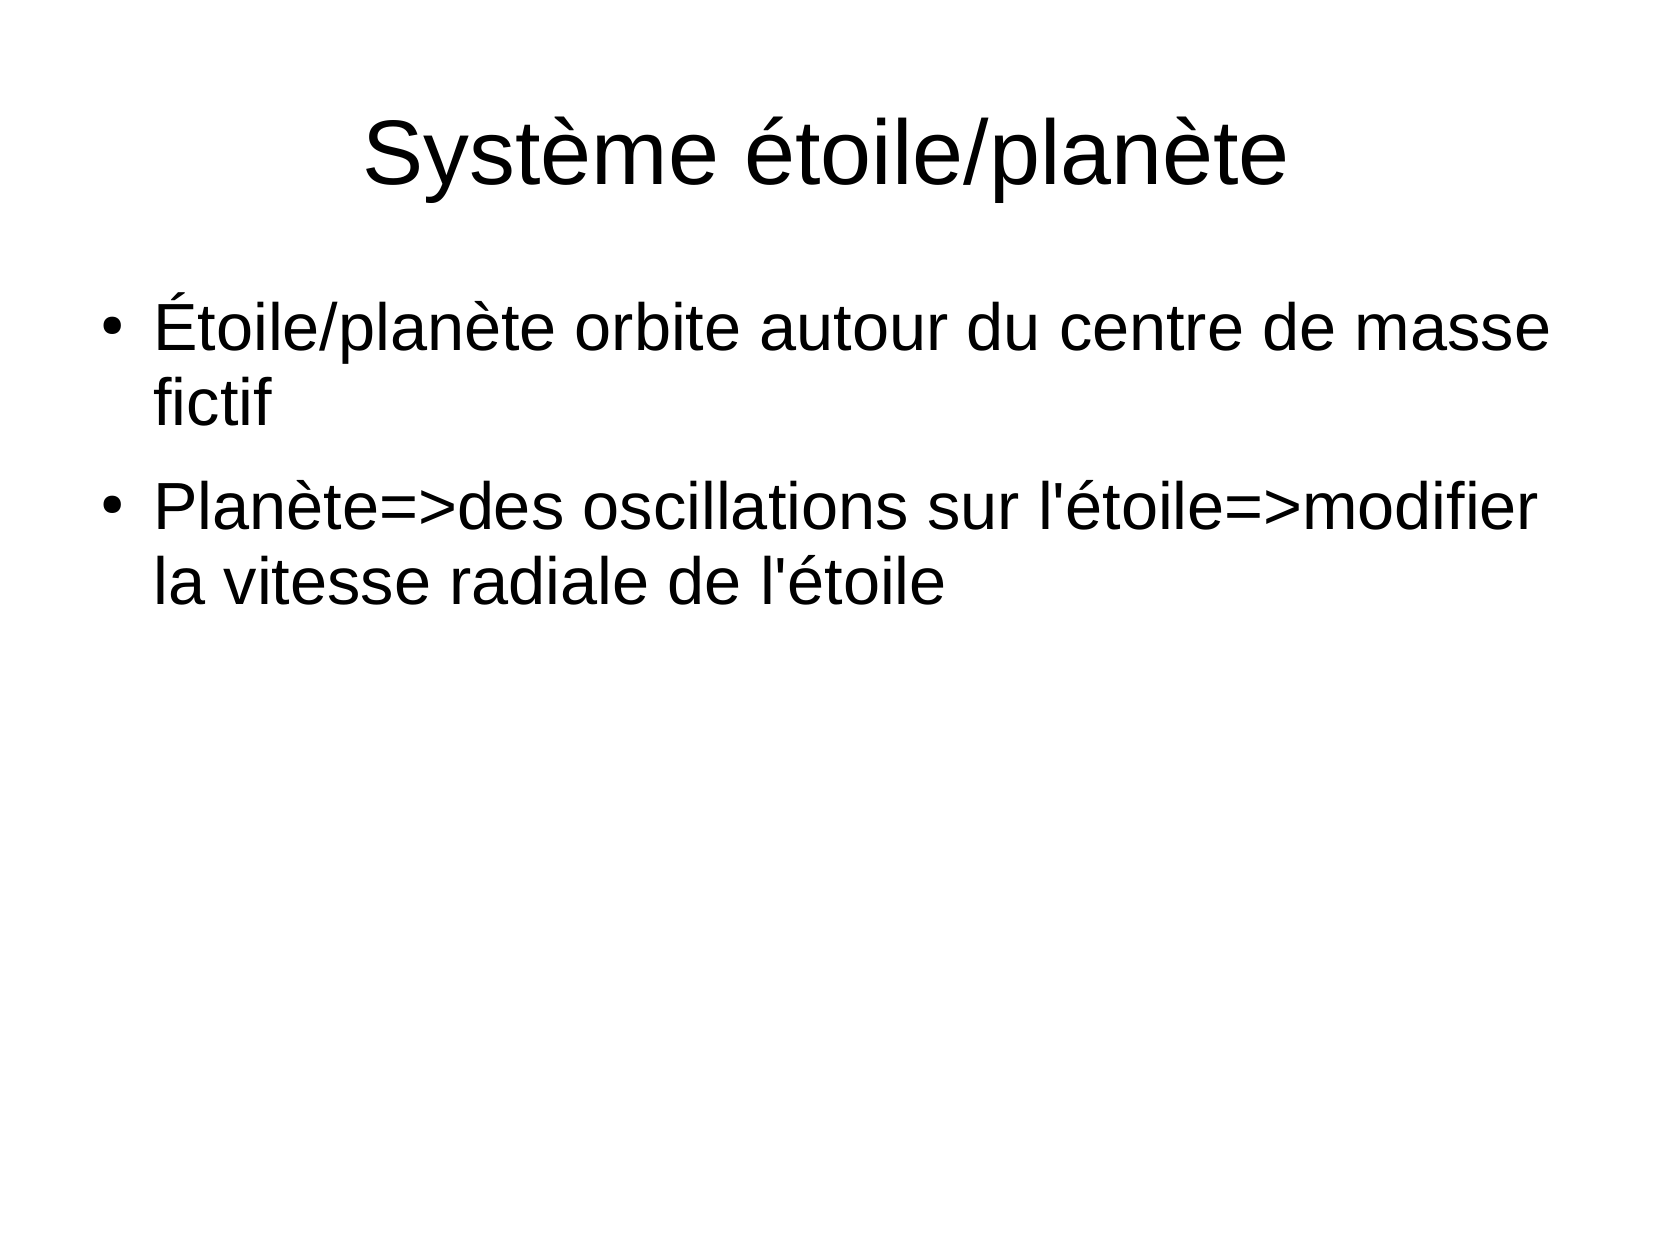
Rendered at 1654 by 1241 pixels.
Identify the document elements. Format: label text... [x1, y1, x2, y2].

list Étoile/planète orbite autour du centre de masse fictif Planète=>des oscillations sur l'étoile=>modifier la vitesse radiale de l'étoile [82, 290, 1571, 1109]
title Système étoile/planète [82, 49, 1571, 257]
